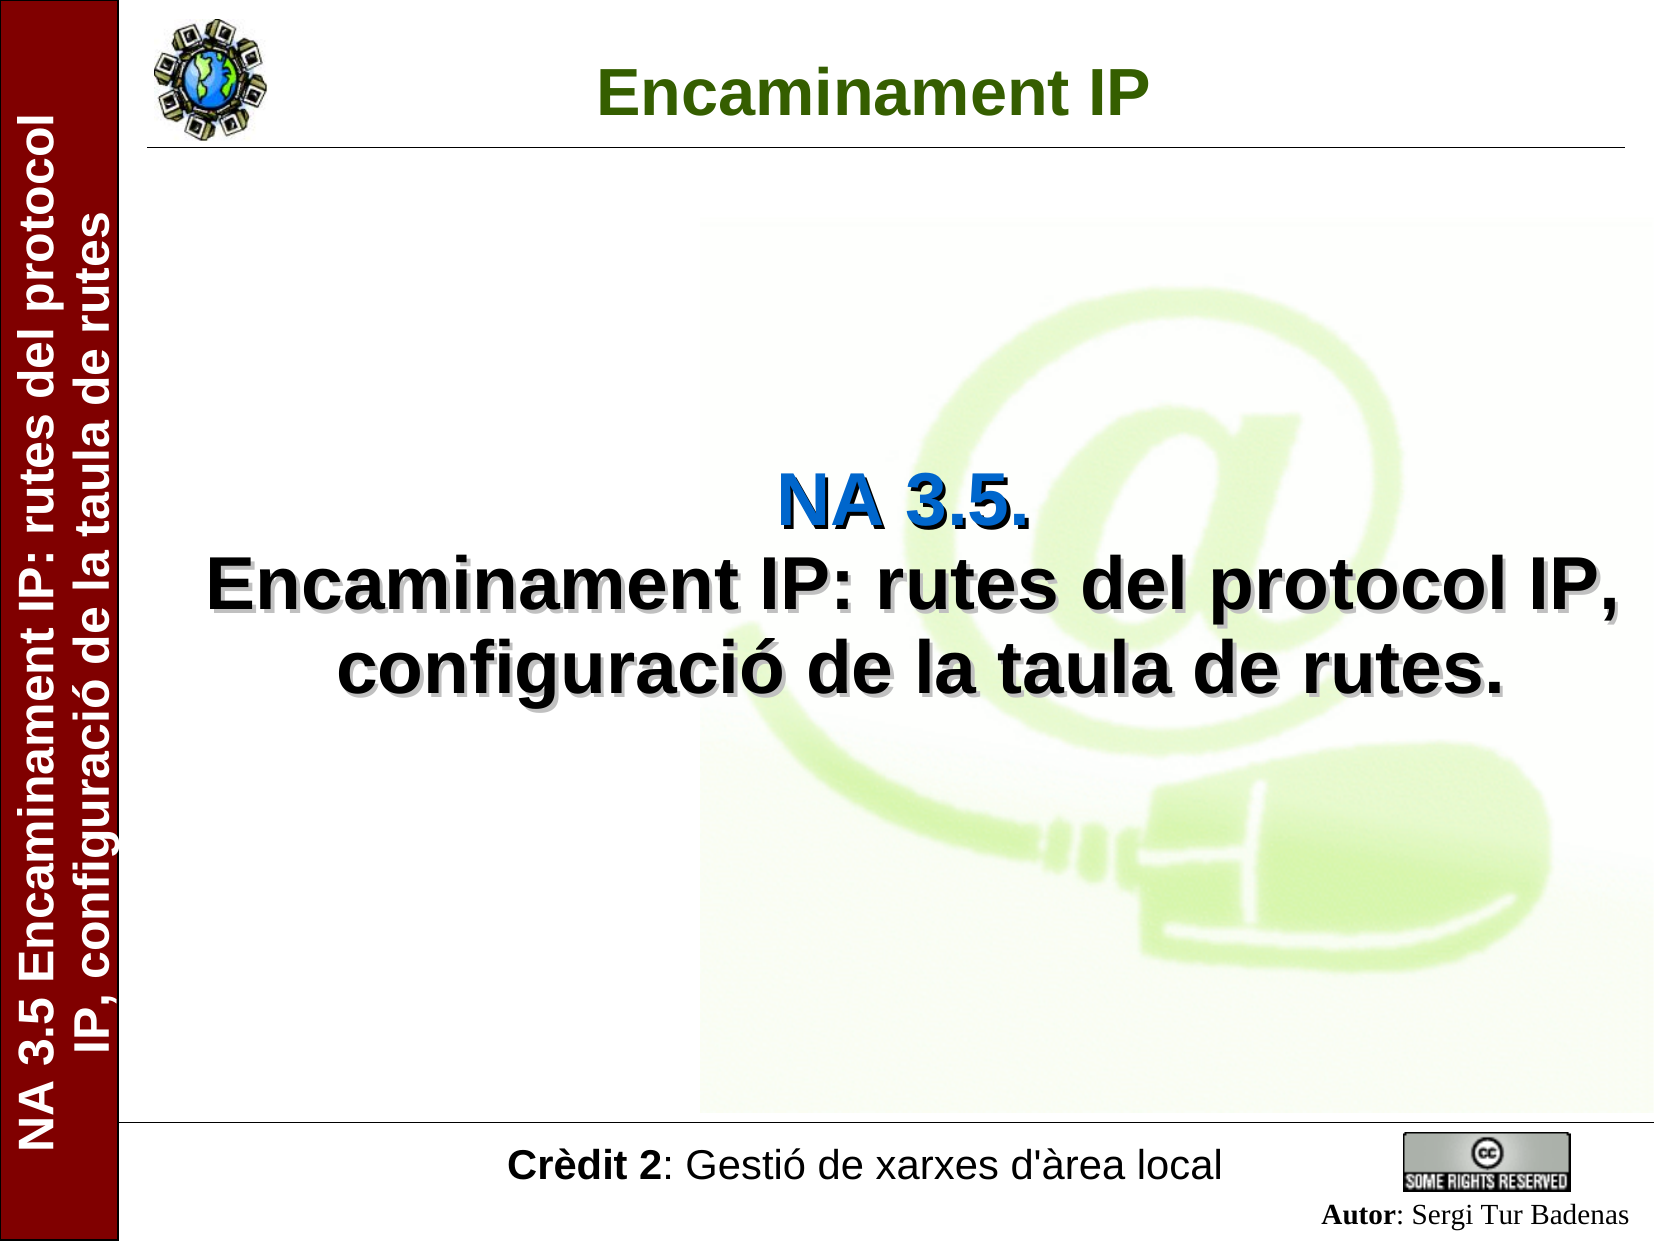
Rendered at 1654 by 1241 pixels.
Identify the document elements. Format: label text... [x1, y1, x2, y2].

title Encaminament IP [129, 43, 1619, 142]
subtitle NA 3.5. Encaminament IP: rutes del protocol IP, configuració de la taula de rutes. [141, 242, 1630, 1093]
picture [1403, 1132, 1571, 1192]
picture [154, 19, 268, 43]
picture [700, 217, 1654, 1113]
